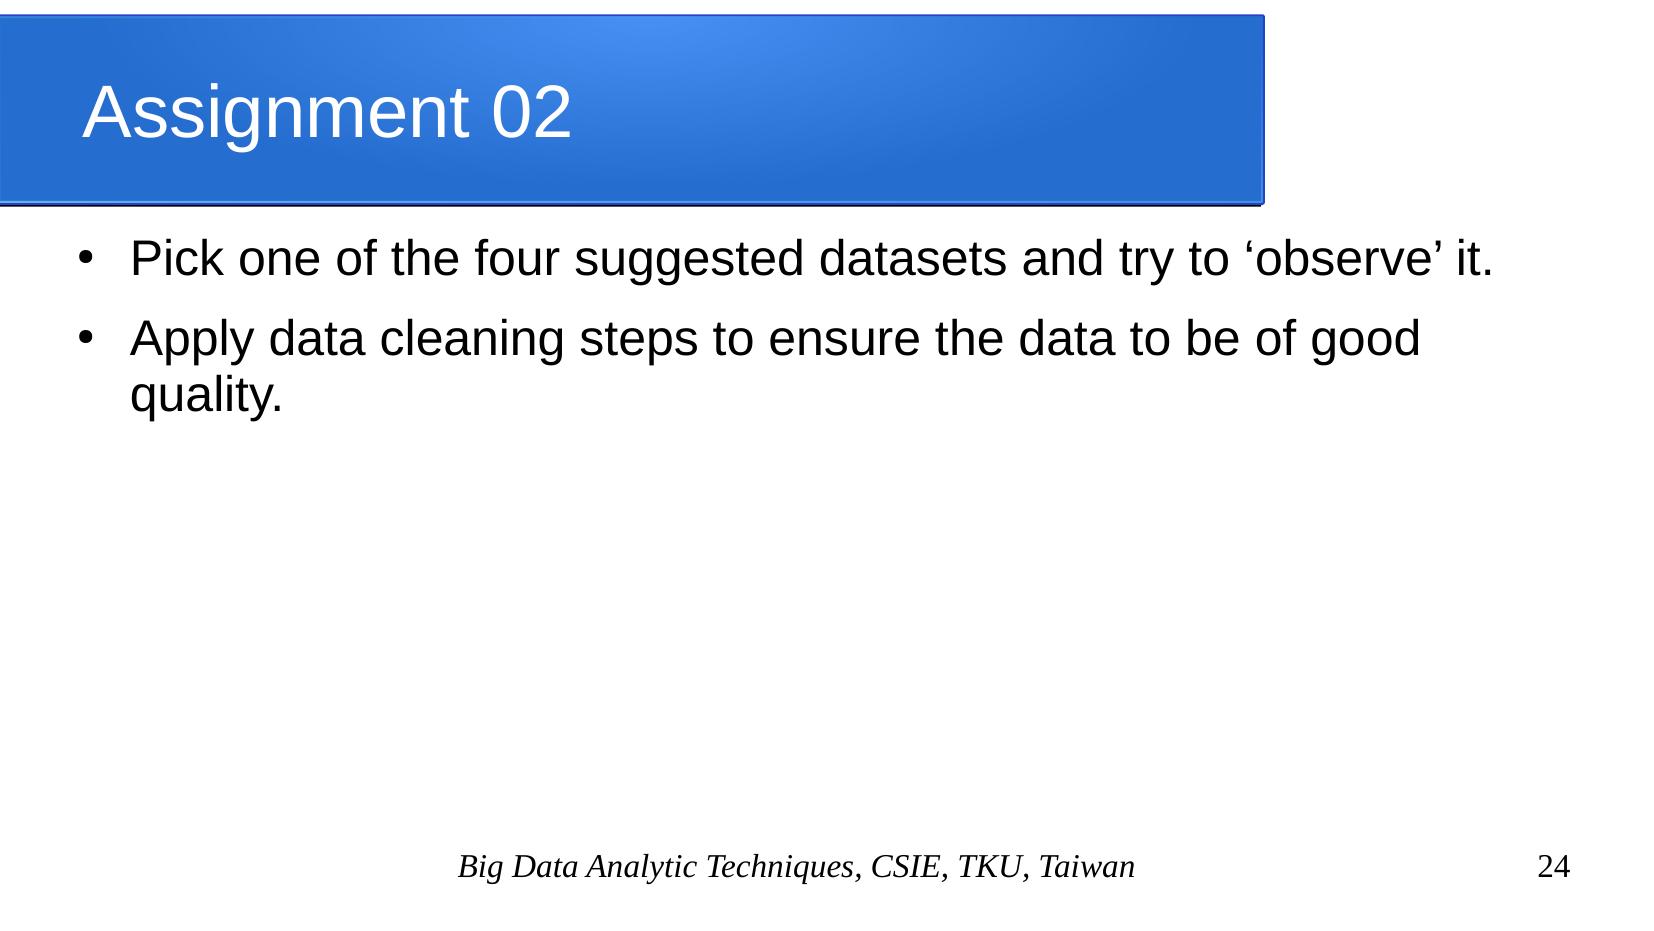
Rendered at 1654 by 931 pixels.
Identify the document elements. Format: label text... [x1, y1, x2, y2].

title Assignment 02 [82, 35, 1235, 189]
list Pick one of the four suggested datasets and try to ‘observe’ it. Apply data cleaning steps to ensure the data to be of good quality. [59, 230, 1548, 770]
